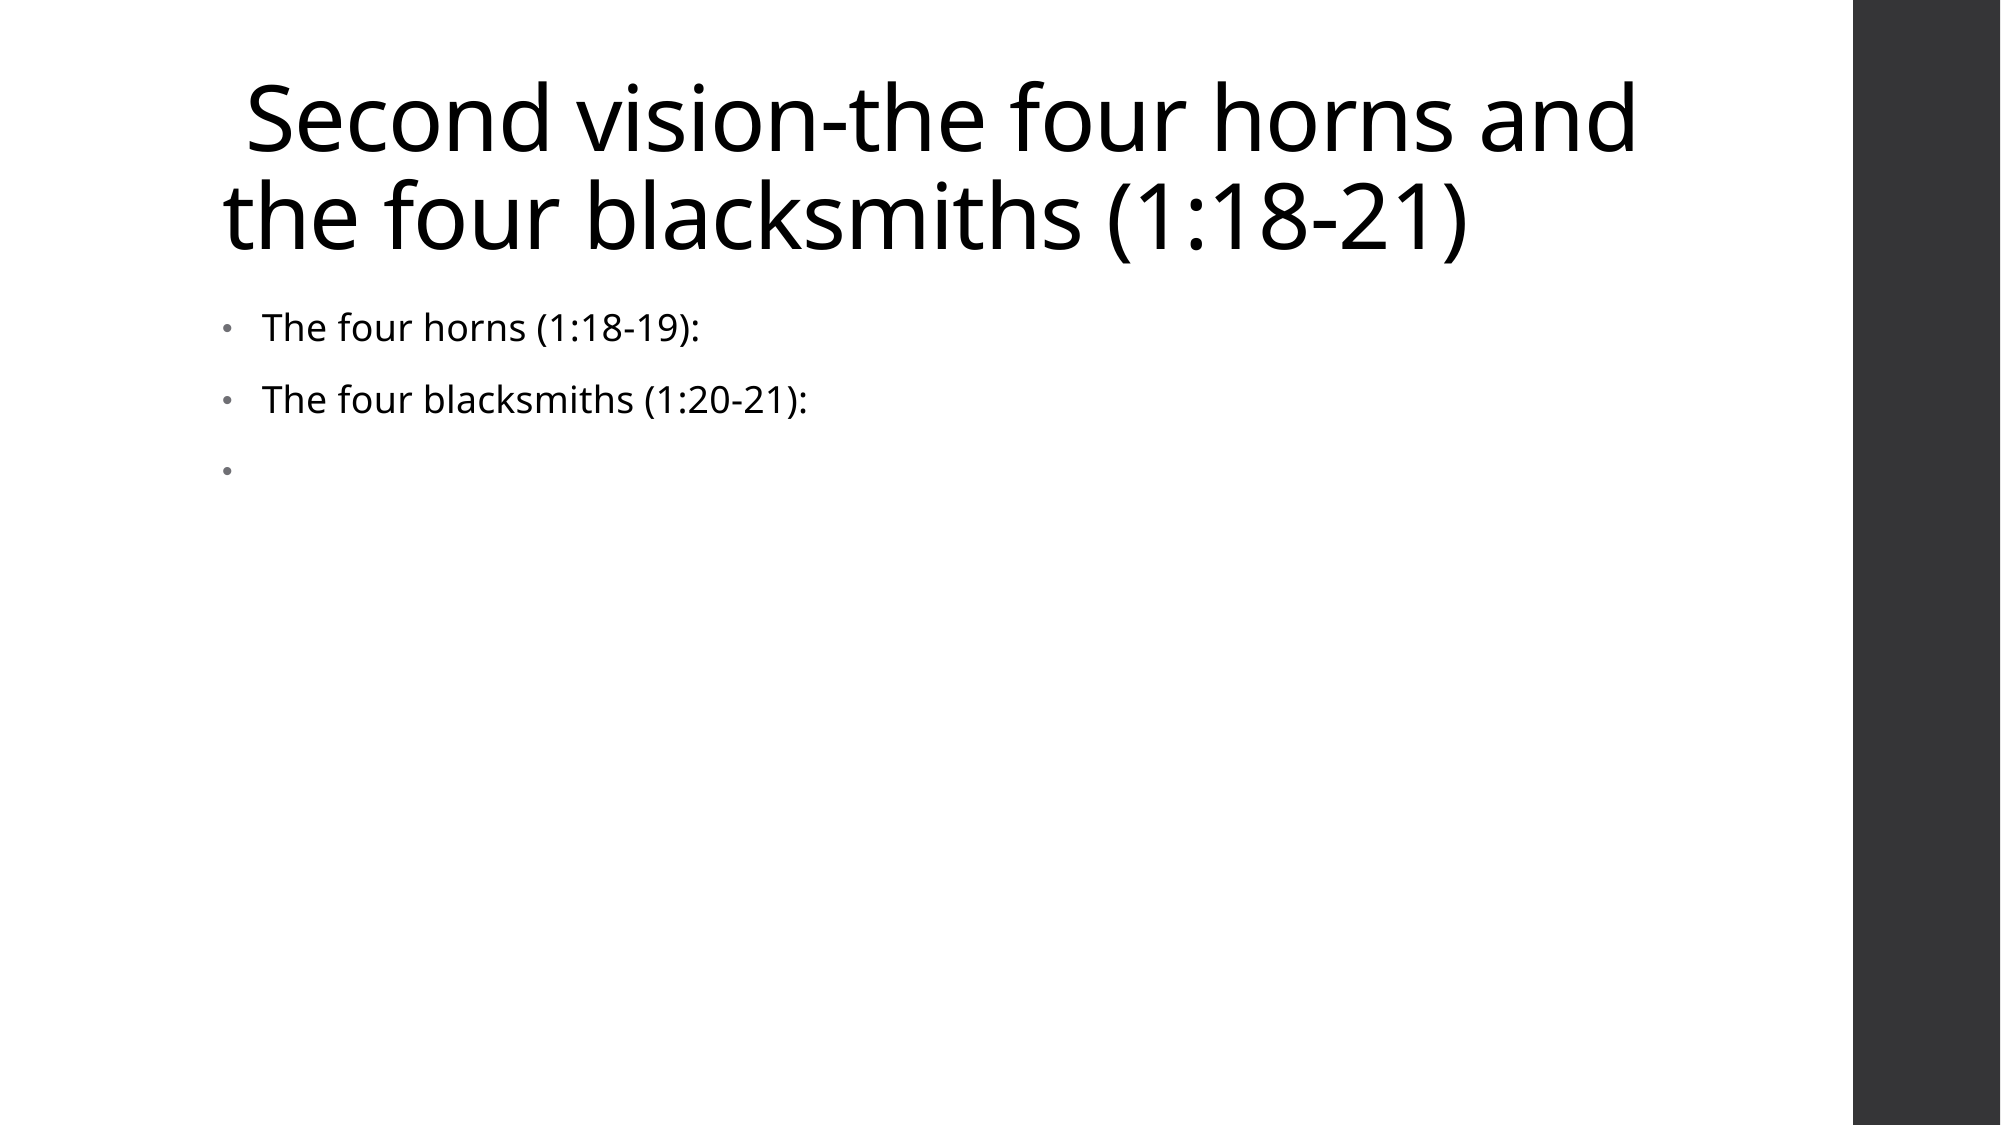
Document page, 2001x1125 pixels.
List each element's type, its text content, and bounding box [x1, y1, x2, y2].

title Second vision-the four horns and the four blacksmiths (1:18-21) [206, 60, 1797, 278]
list The four horns (1:18-19): The four blacksmiths (1:20-21): [206, 299, 1617, 1014]
